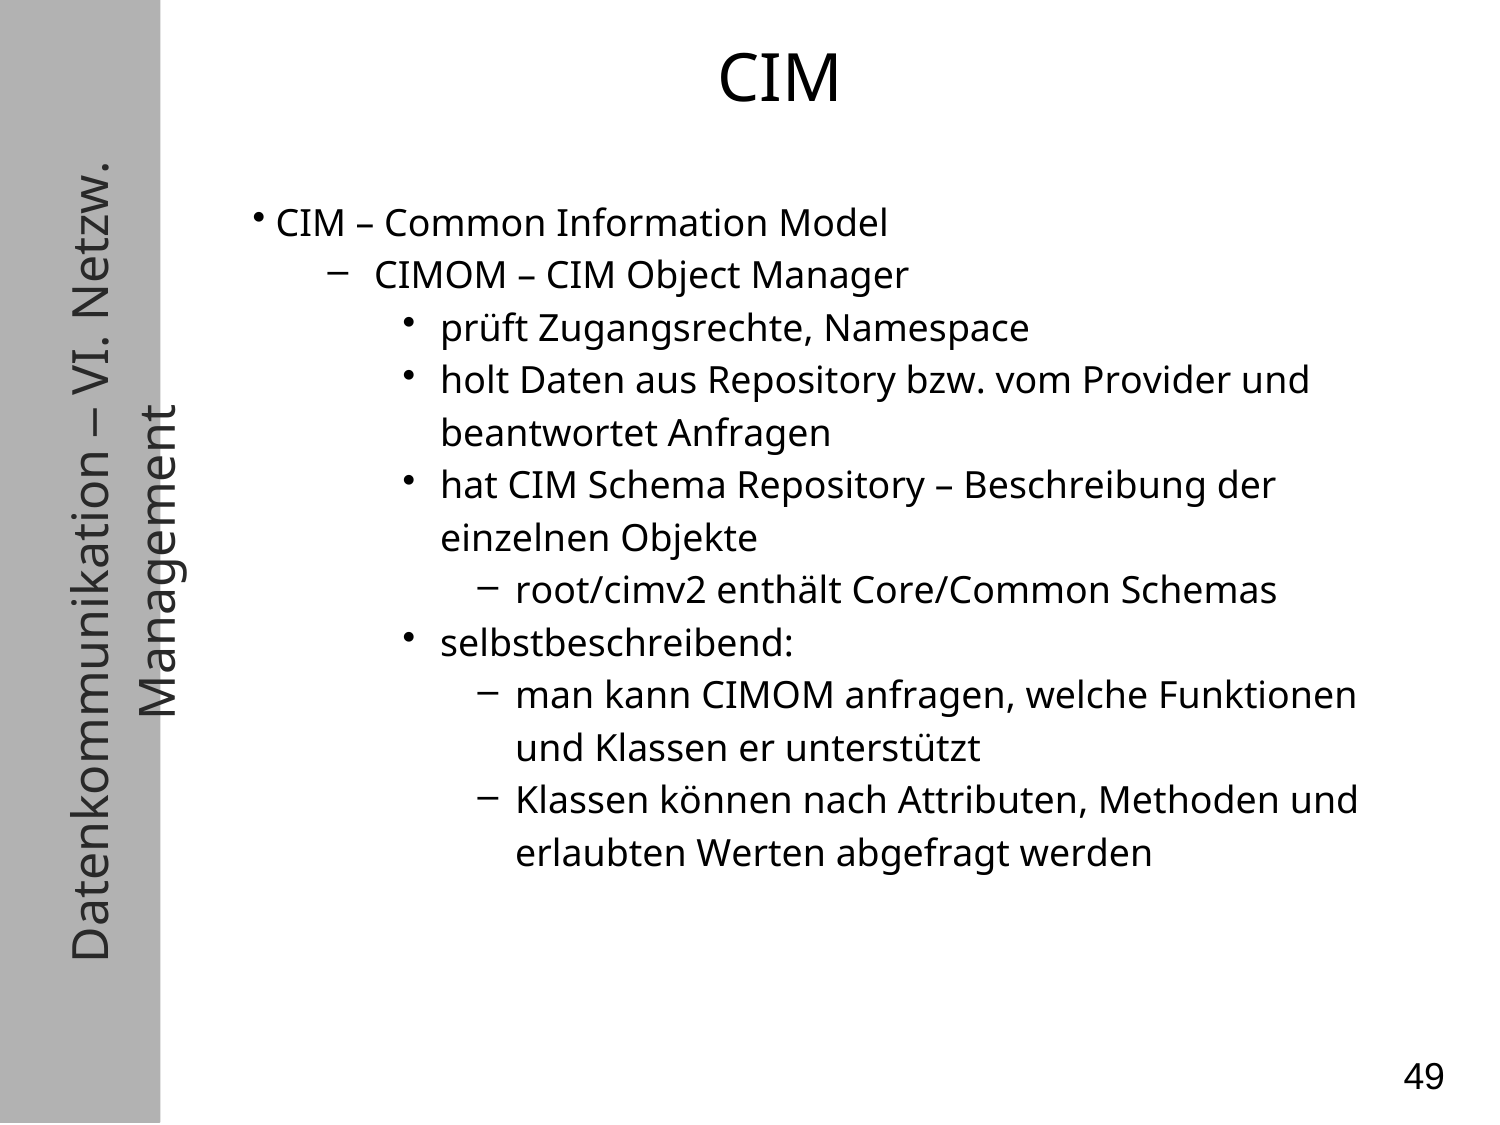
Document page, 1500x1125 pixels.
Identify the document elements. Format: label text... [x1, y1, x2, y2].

text_box CIM [429, 27, 1130, 123]
text_box <number> [1403, 1056, 1479, 1106]
text_box CIM – Common Information Model CIMOM – CIM Object Manager prüft Zugangsrechte, Namespace holt Daten aus Repository bzw. vom Provider und beantwortet Anfragen hat CIM Schema Repository – Beschreibung der einzelnen Objekte root/cimv2 enthält Core/Common Schemas selbstbeschreibend: man kann CIMOM anfragen, welche Funktionen und Klassen er unterstützt Klassen können nach Attributen, Methoden und erlaubten Werten abgefragt werden [237, 187, 1448, 785]
text_box Datenkommunikation – VI. Netzw. Management [47, 1, 178, 1124]
text_box [0, 0, 160, 1123]
